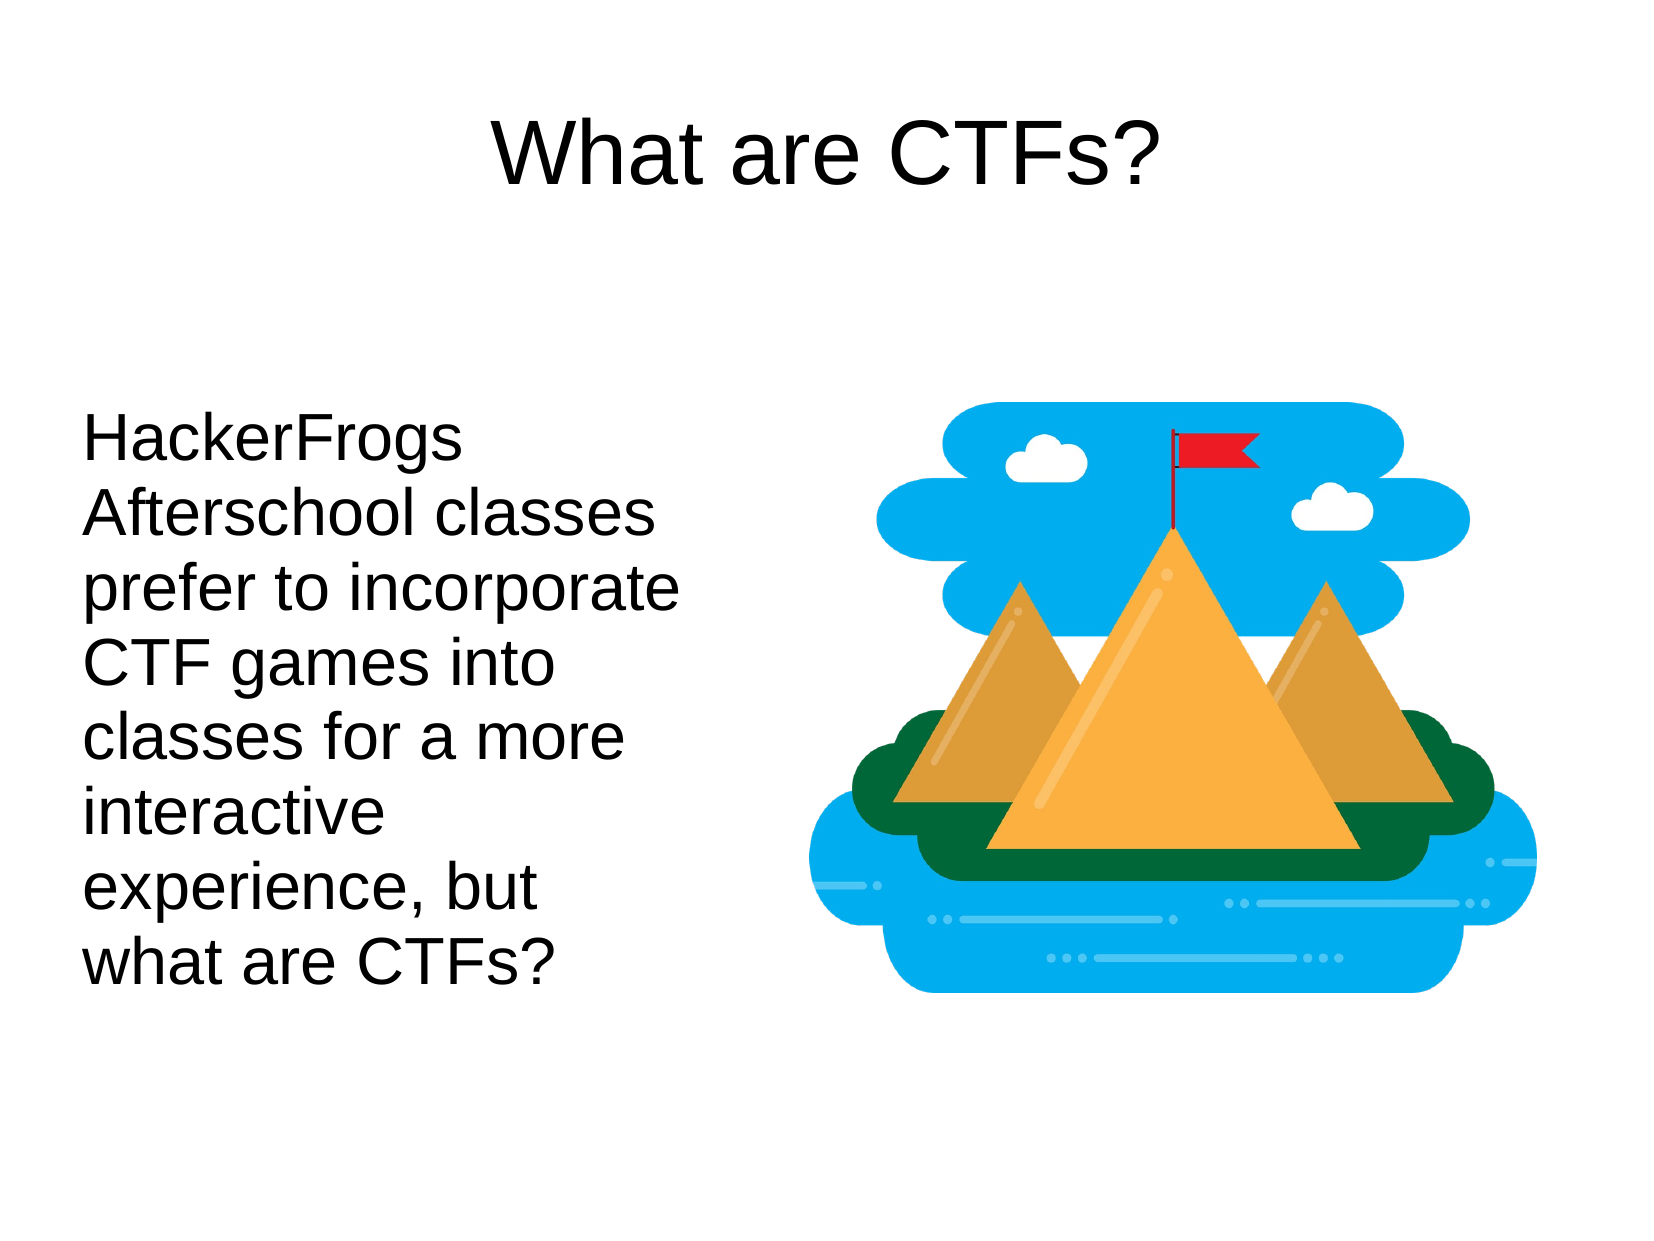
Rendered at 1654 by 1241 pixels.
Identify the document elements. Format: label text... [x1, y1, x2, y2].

picture [1335, 954, 1343, 962]
picture [1304, 954, 1311, 962]
picture [1503, 859, 1537, 866]
picture [1292, 483, 1373, 530]
picture [1482, 900, 1489, 907]
picture [874, 882, 881, 889]
picture [1006, 435, 1087, 482]
subtitle HackerFrogs Afterschool classes prefer to incorporate CTF games into classes for a more interactive experience, but what are CTFs? [82, 290, 1571, 1109]
picture [809, 869, 925, 993]
title What are CTFs? [82, 49, 1571, 257]
picture [1225, 900, 1233, 907]
picture [1466, 899, 1474, 907]
picture [809, 402, 1537, 880]
picture [1320, 954, 1327, 962]
picture [960, 916, 1162, 923]
picture [1241, 899, 1248, 907]
picture [1257, 900, 1459, 907]
picture [1170, 916, 1177, 923]
picture [928, 916, 936, 923]
picture [1486, 859, 1494, 866]
picture [1047, 955, 1055, 962]
picture [1095, 955, 1296, 961]
picture [1079, 954, 1086, 962]
picture [944, 916, 951, 923]
picture [1063, 954, 1070, 962]
picture [1422, 873, 1537, 993]
